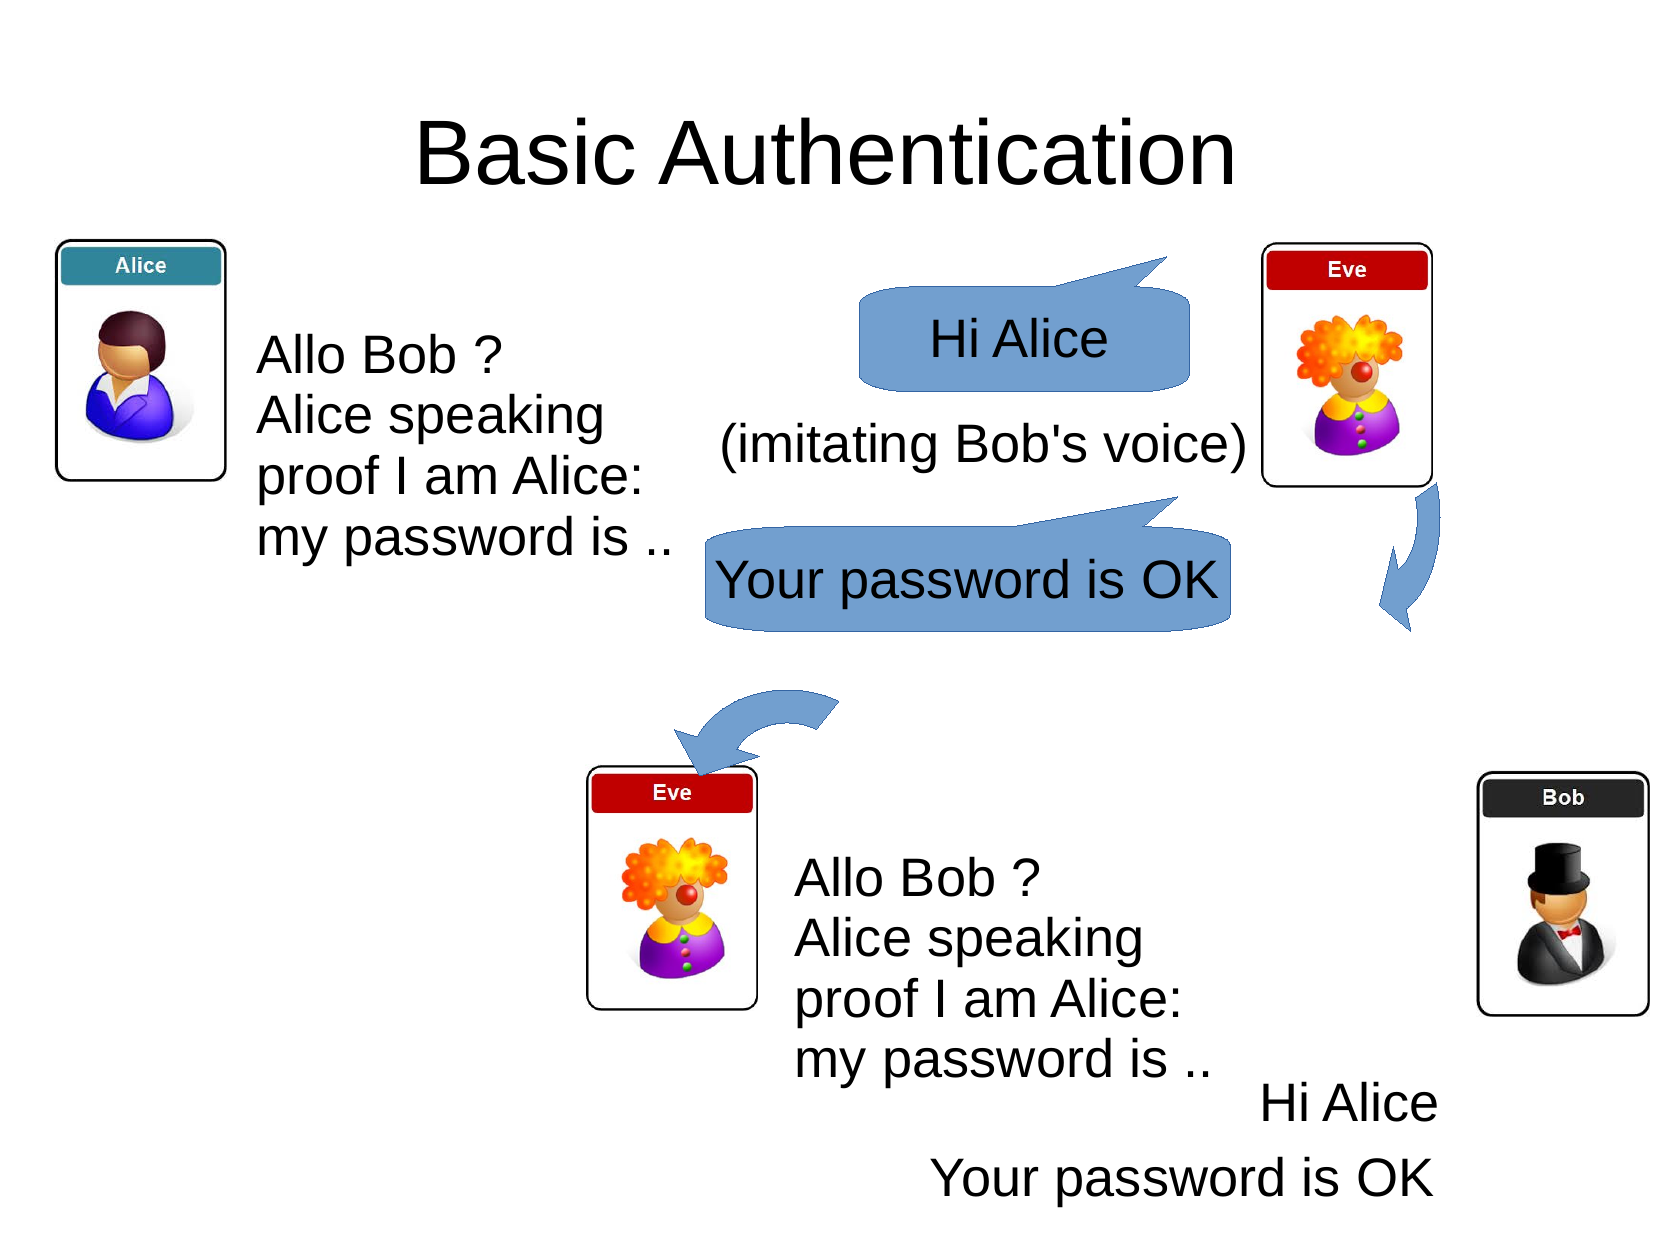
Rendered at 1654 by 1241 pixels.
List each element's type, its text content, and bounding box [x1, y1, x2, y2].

title Basic Authentication [82, 49, 1571, 257]
picture [1260, 241, 1433, 488]
text_box (imitating Bob's voice) [705, 406, 1265, 482]
text_box [859, 257, 1190, 392]
picture [1476, 770, 1650, 1017]
picture [54, 238, 227, 482]
text_box Allo Bob ? Alice speaking proof I am Alice: my password is .. [780, 840, 1229, 1097]
text_box [1379, 482, 1441, 632]
text_box Hi Alice [914, 301, 1126, 377]
text_box Your password is OK [705, 496, 1231, 632]
picture [585, 764, 758, 1012]
text_box Your password is OK [915, 1139, 1456, 1216]
text_box [674, 690, 839, 776]
text_box Allo Bob ? Alice speaking proof I am Alice: my password is .. [241, 316, 691, 574]
text_box Hi Alice [1244, 1065, 1456, 1139]
